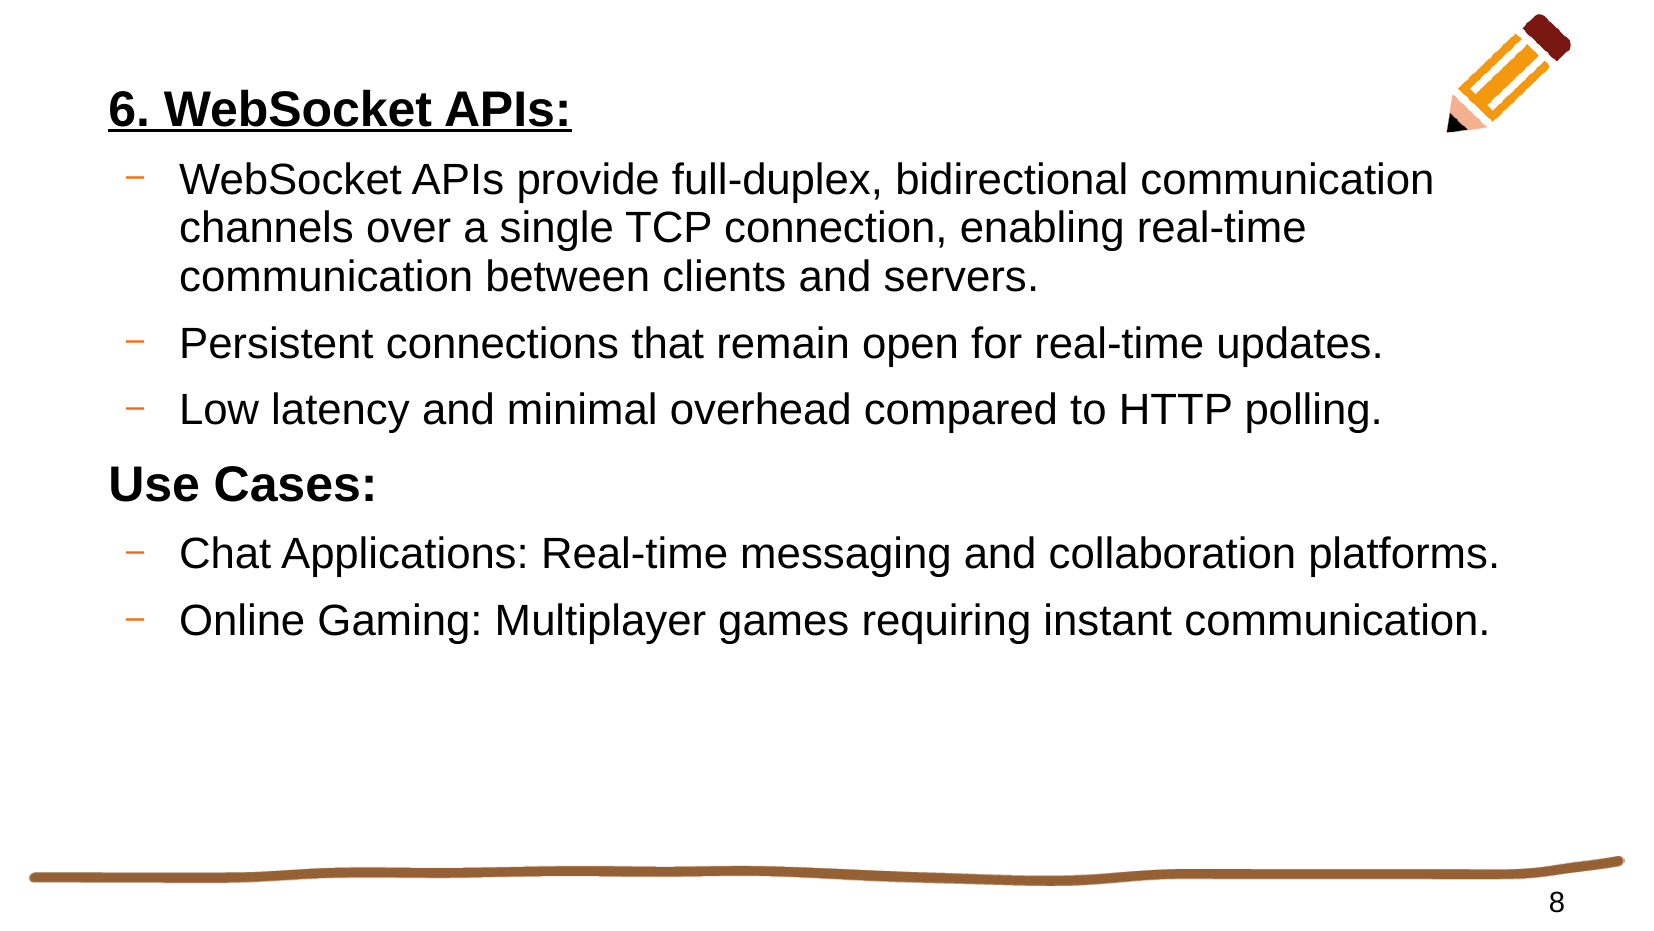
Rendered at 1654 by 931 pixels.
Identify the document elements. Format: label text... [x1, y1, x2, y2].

picture [29, 856, 37, 886]
picture [1446, 14, 1571, 81]
picture [1613, 856, 1625, 886]
list 6. WebSocket APIs: WebSocket APIs provide full-duplex, bidirectional communication channels over a single TCP connection, enabling real-time communication between clients and servers. Persistent connections that remain open for real-time updates. Low latency and minimal overhead compared to HTTP polling. Use Cases: Chat Applications: Real-time messaging and collaboration platforms. Online Gaming: Multiplayer games requiring instant communication. [37, 81, 1613, 901]
